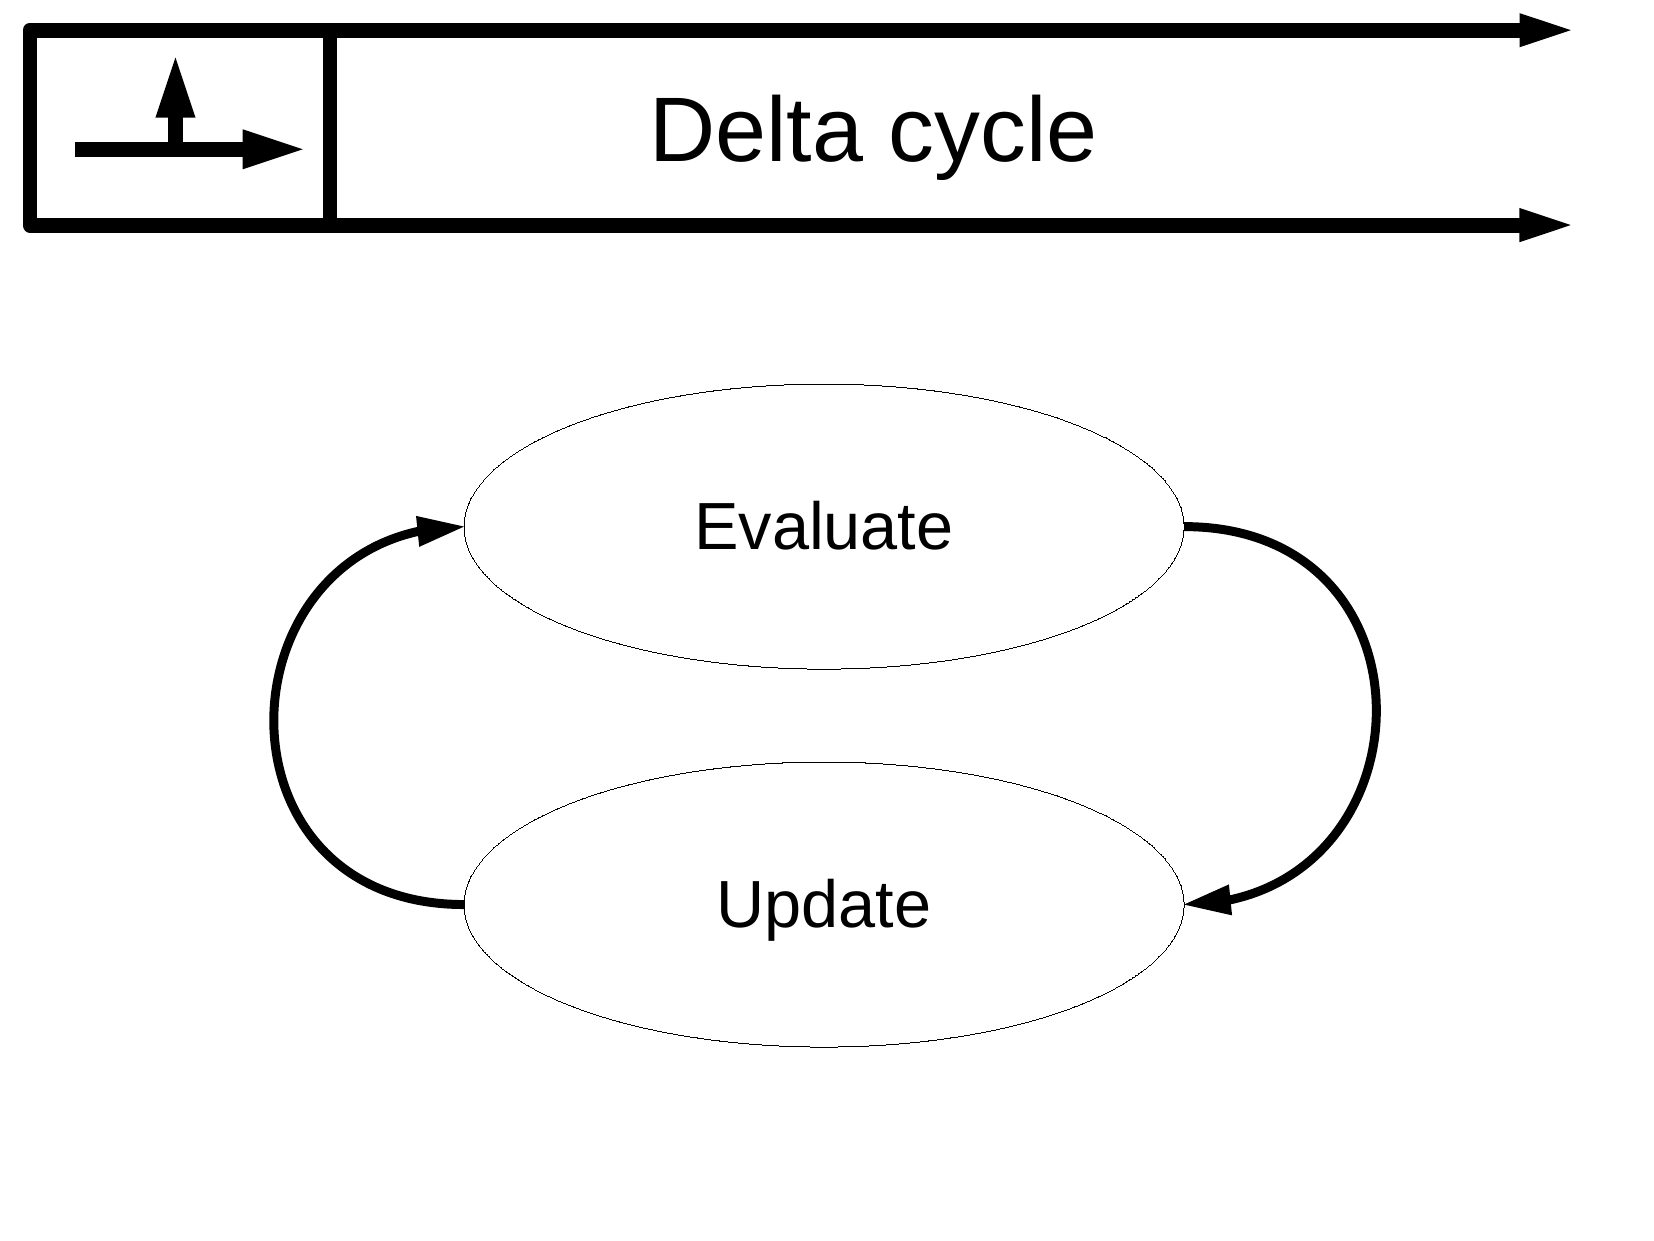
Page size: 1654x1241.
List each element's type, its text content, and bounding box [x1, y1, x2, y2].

text_box Update [464, 762, 1185, 1048]
title Delta cycle [129, 38, 323, 218]
text_box Evaluate [464, 384, 1184, 670]
title Delta cycle [337, 25, 1619, 233]
